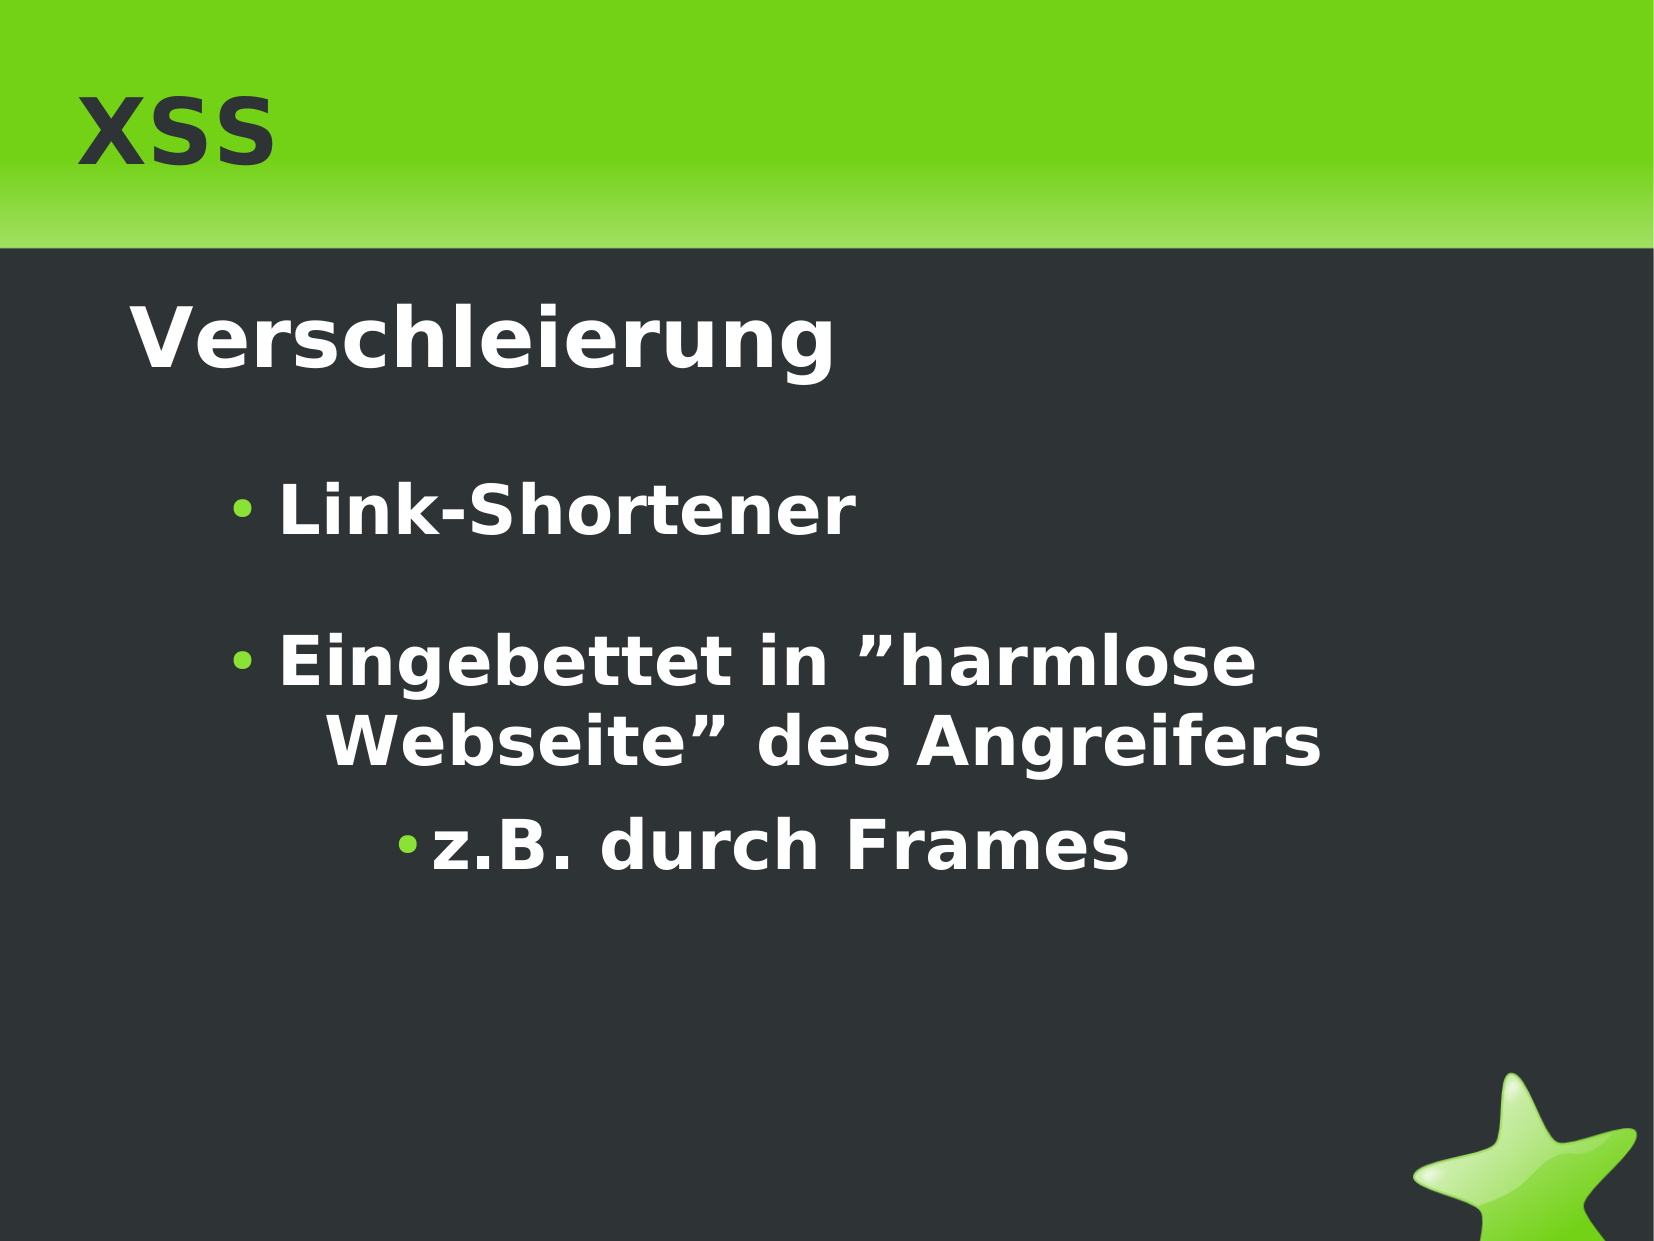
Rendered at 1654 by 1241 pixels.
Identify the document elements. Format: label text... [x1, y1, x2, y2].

list Verschleierung Link-Shortener Eingebettet in ”harmlose Webseite” des Angreifers z.B. durch Frames [41, 290, 1606, 1182]
picture [0, 0, 1654, 1241]
title XSS [76, 29, 1565, 237]
